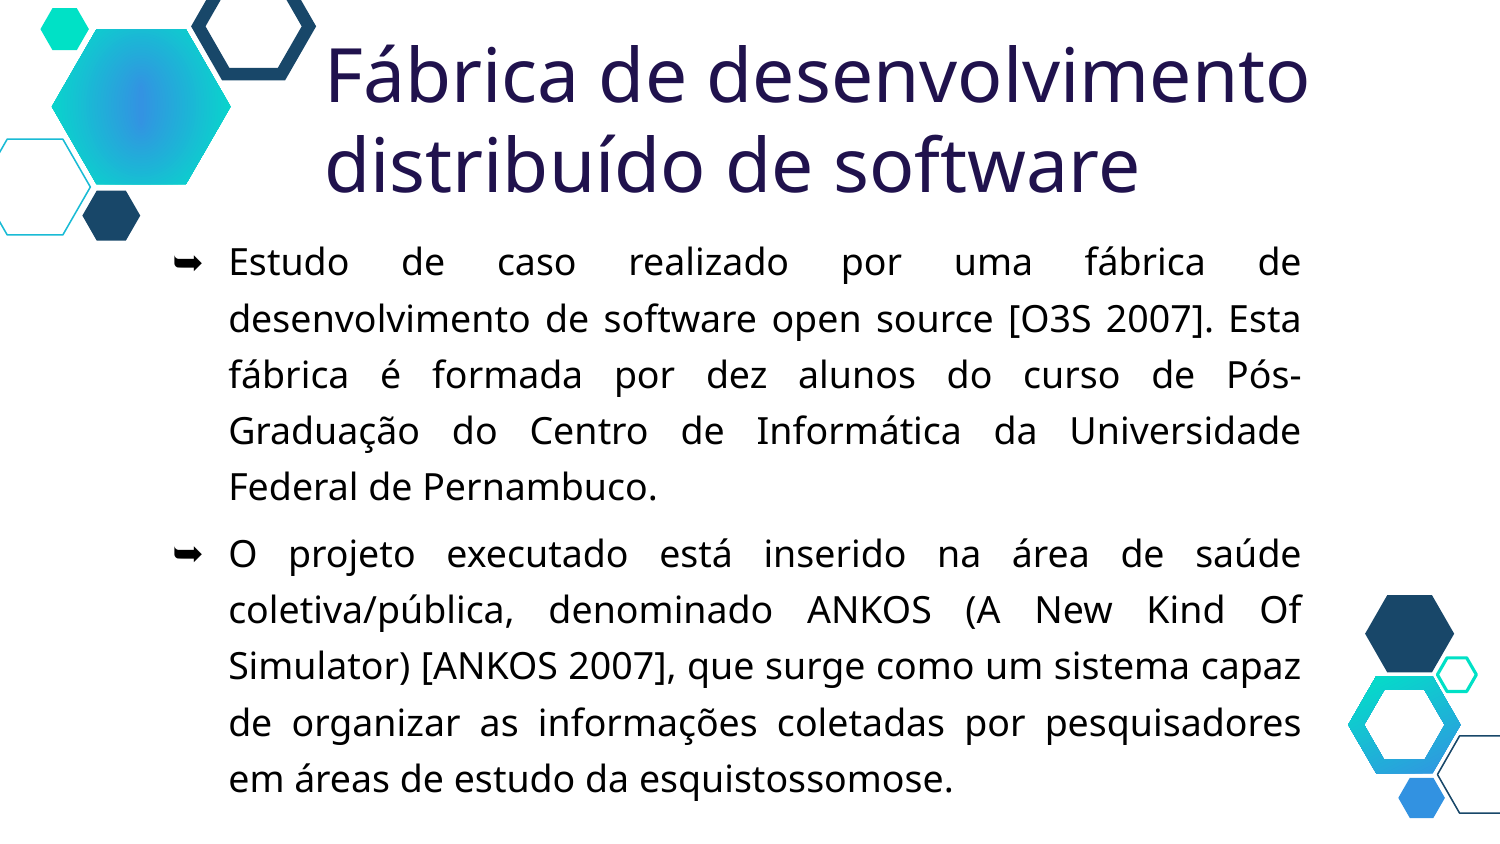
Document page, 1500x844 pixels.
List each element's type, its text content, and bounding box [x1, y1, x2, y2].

list Estudo de caso realizado por uma fábrica de desenvolvimento de software open source [O3S 2007]. Esta fábrica é formada por dez alunos do curso de Pós-Graduação do Centro de Informática da Universidade Federal de Pernambuco. O projeto executado está inserido na área de saúde coletiva/pública, denominado ANKOS (A New Kind Of Simulator) [ANKOS 2007], que surge como um sistema capaz de organizar as informações coletadas por pesquisadores em áreas de estudo da esquistossomose. [138, 212, 1318, 750]
title Fábrica de desenvolvimento distribuído de software [309, 116, 1349, 222]
